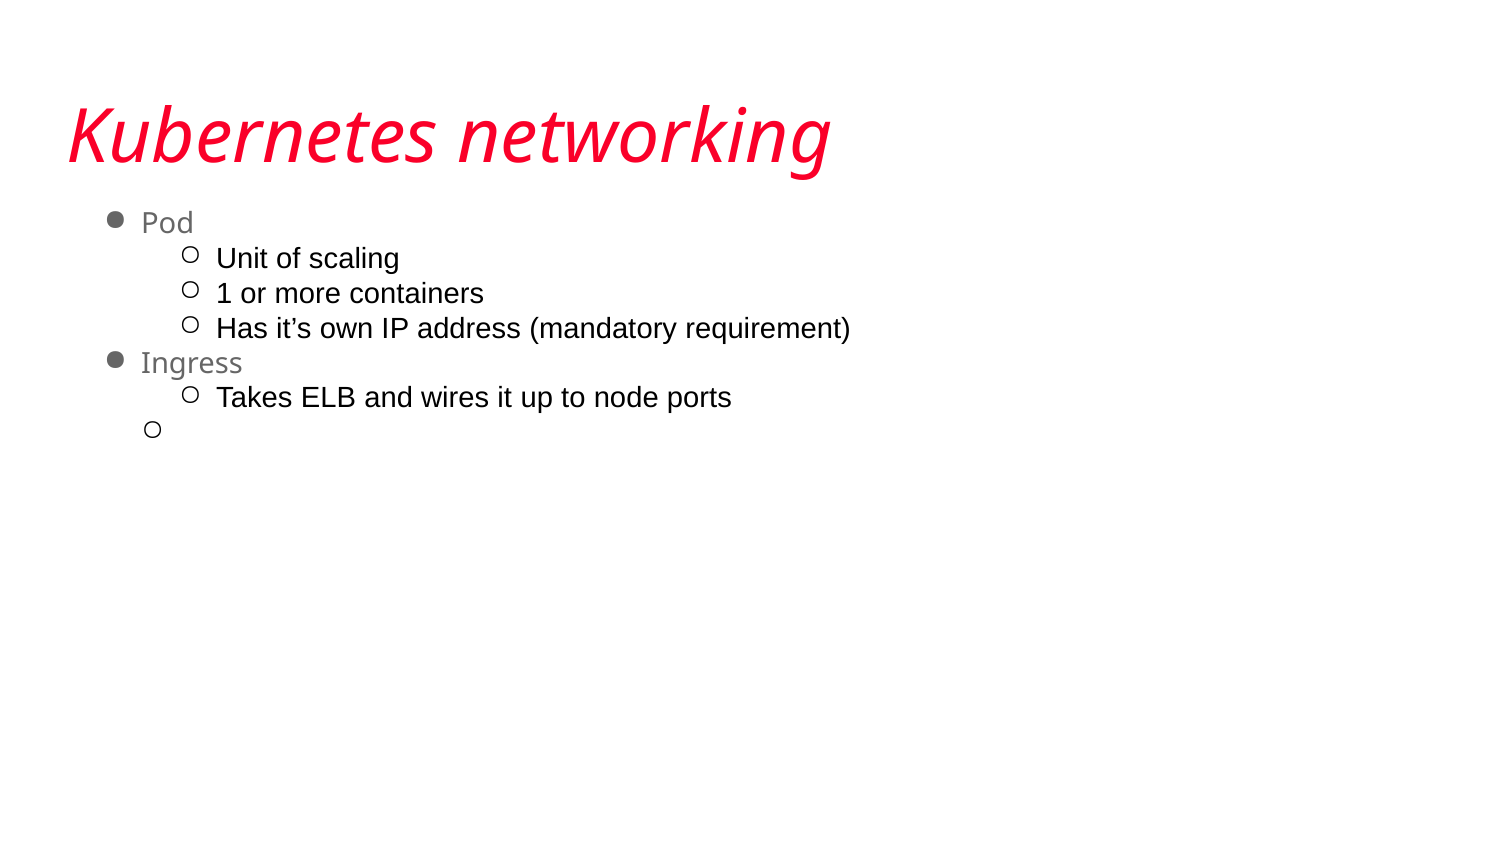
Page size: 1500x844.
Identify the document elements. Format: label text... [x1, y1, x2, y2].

list Pod Unit of scaling 1 or more containers Has it’s own IP address (mandatory requirement) Ingress Takes ELB and wires it up to node ports [51, 189, 1449, 750]
title Kubernetes networking [51, 72, 1449, 167]
